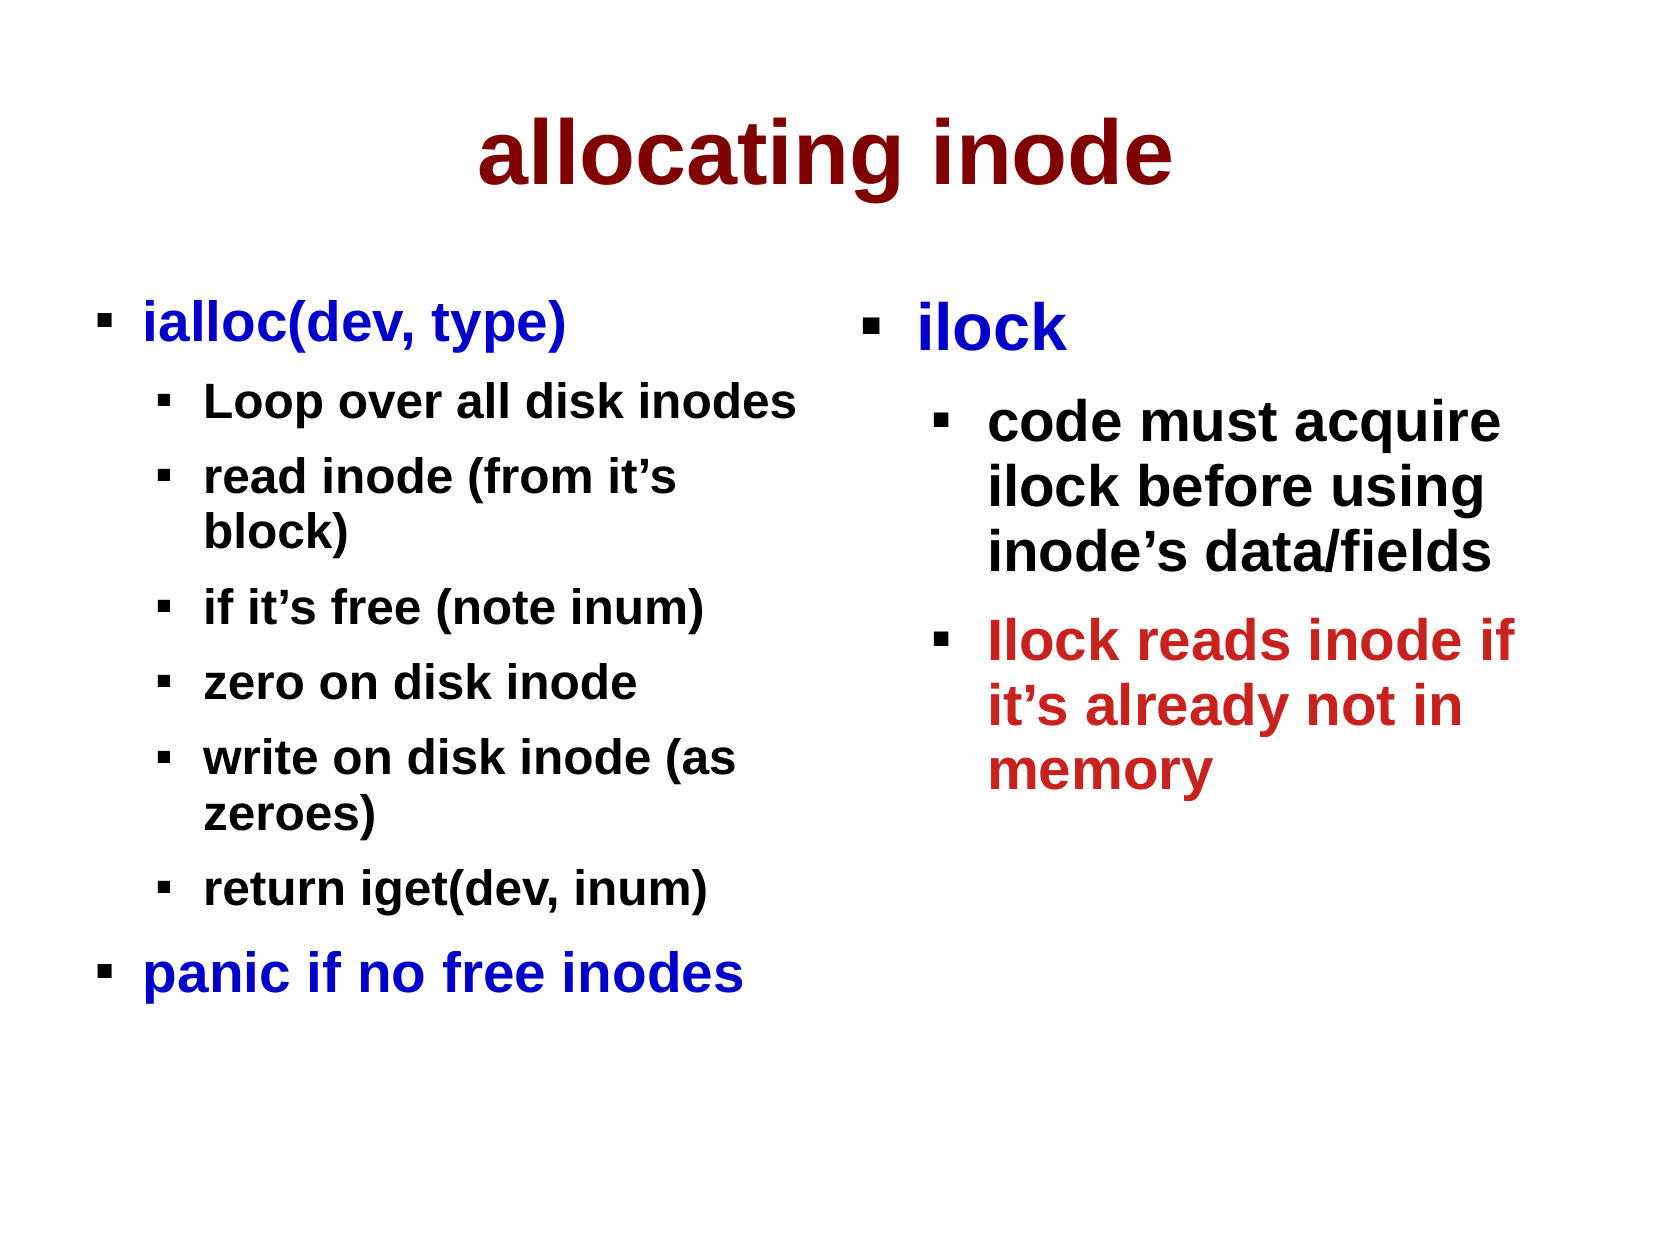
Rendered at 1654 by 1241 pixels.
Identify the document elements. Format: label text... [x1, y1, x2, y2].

list ialloc(dev, type) Loop over all disk inodes read inode (from it’s block) if it’s free (note inum) zero on disk inode write on disk inode (as zeroes) return iget(dev, inum) panic if no free inodes [82, 290, 809, 1010]
list ilock code must acquire ilock before using inode’s data/fields Ilock reads inode if it’s already not in memory [845, 290, 1572, 1010]
title allocating inode [82, 49, 1571, 257]
